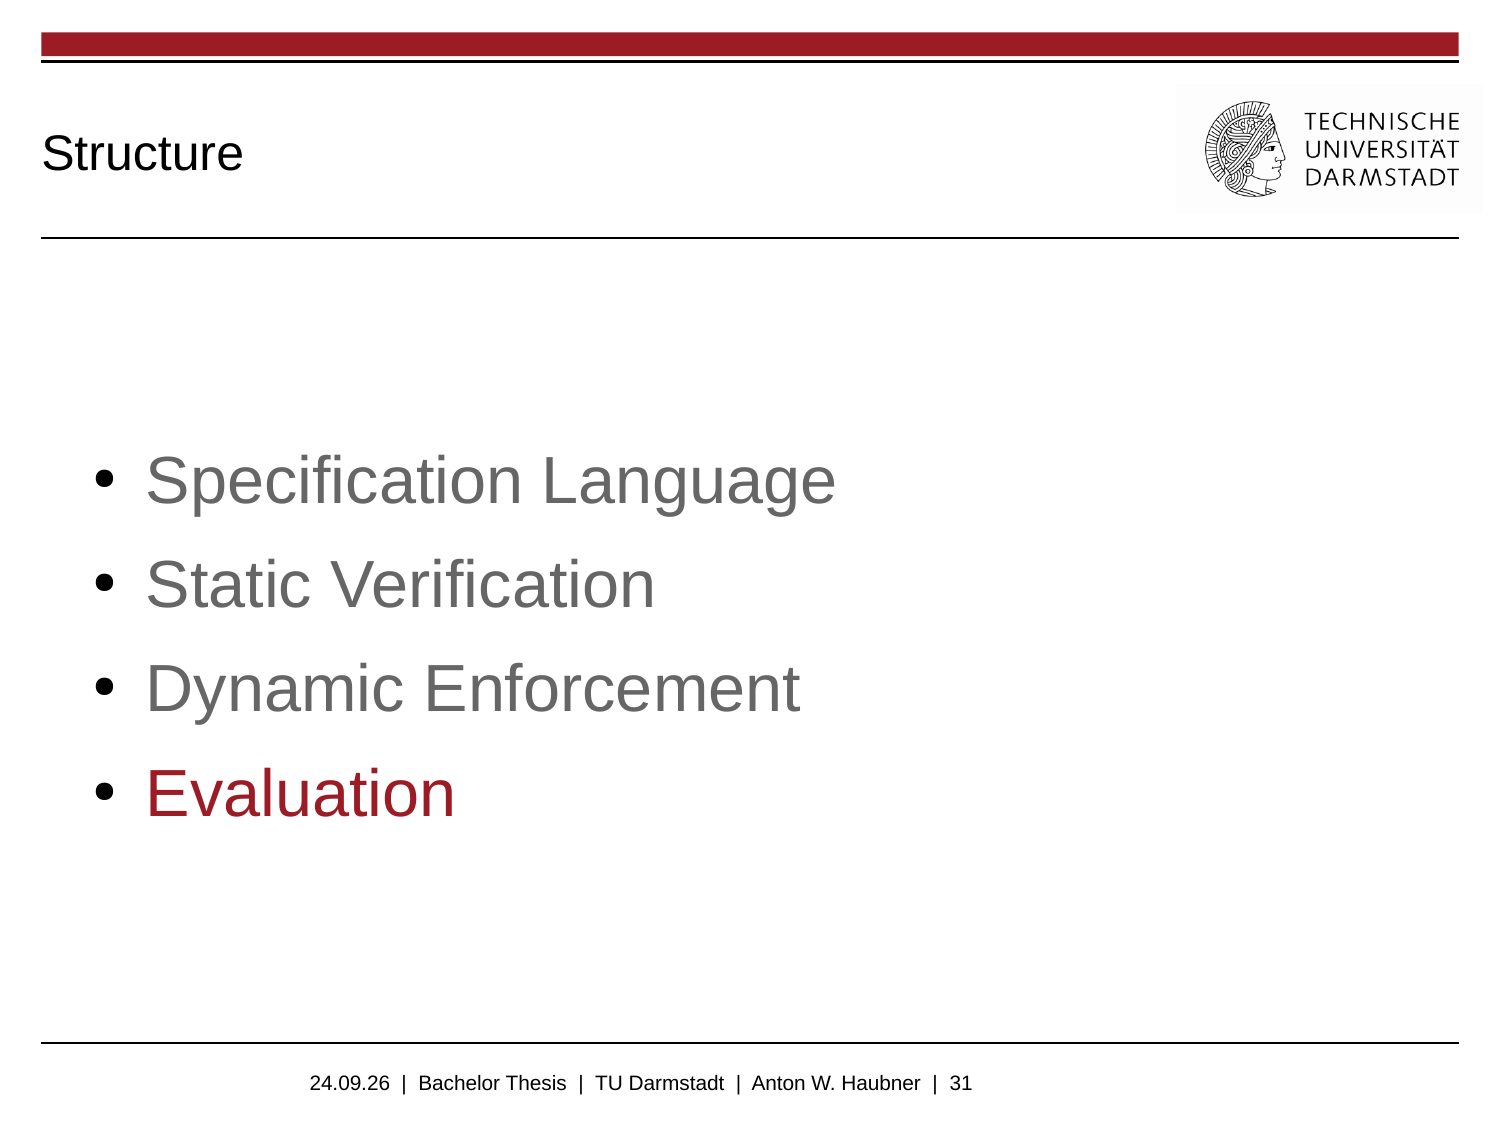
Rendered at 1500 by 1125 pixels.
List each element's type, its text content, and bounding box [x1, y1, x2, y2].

title Structure [41, 78, 1131, 229]
list Specification Language Static Verification Dynamic Enforcement Evaluation [75, 310, 1426, 963]
